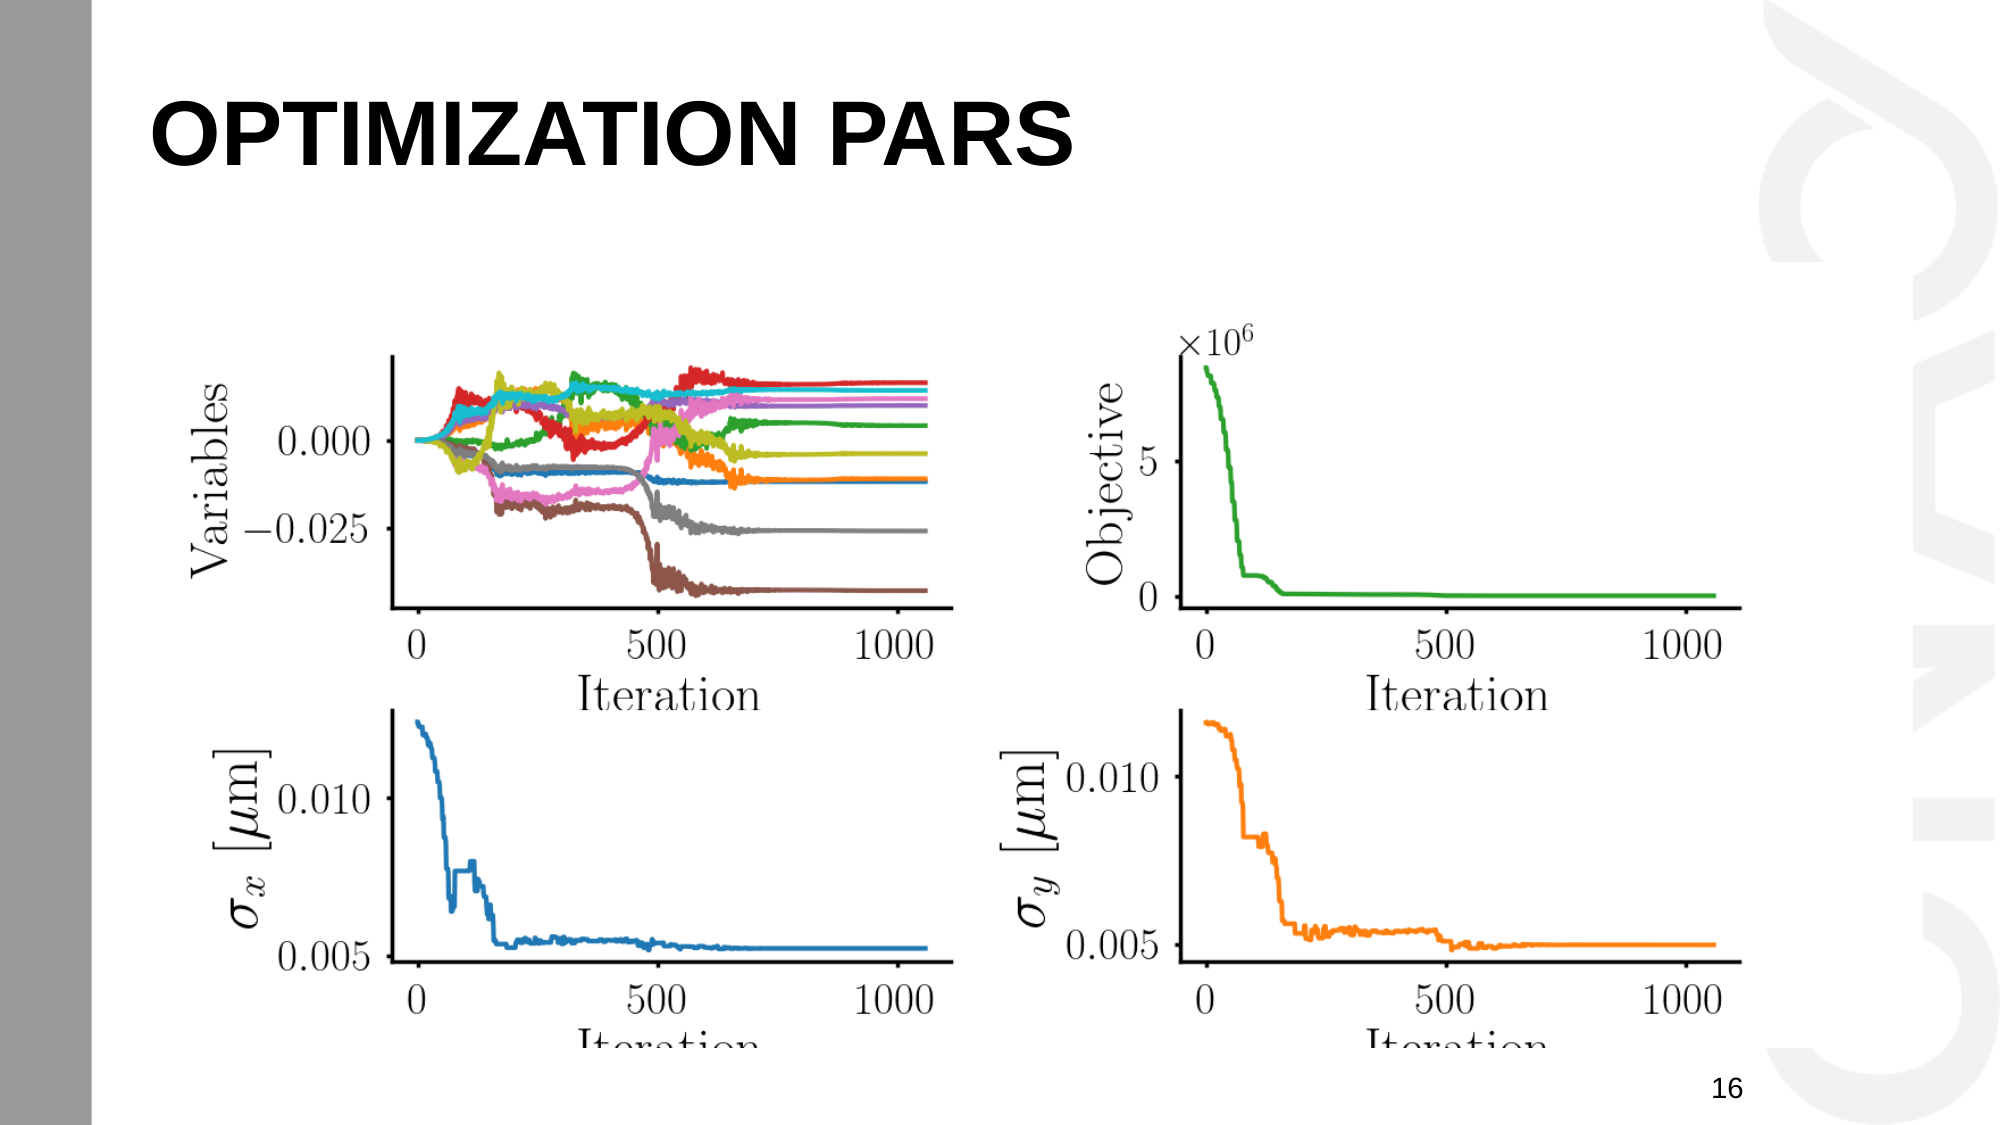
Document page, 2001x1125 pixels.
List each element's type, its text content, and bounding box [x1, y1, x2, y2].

picture [175, 0, 2000, 1125]
text_box OPTIMIZATION PARS [135, 75, 1276, 193]
